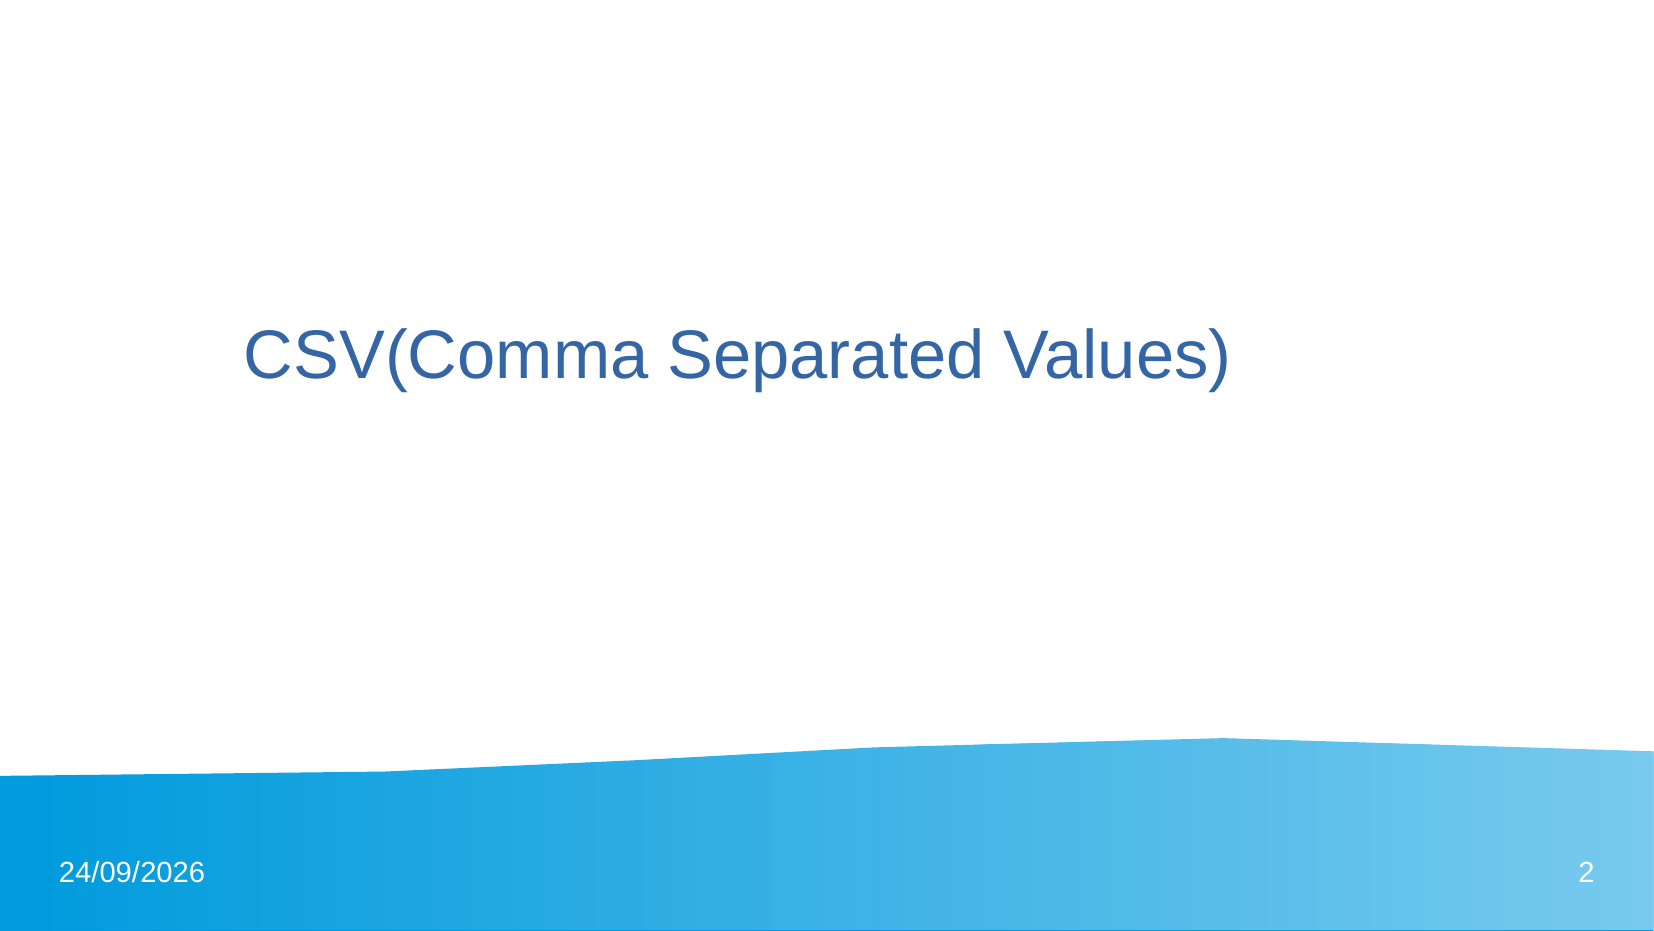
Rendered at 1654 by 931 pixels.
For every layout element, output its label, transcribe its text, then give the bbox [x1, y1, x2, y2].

title CSV(Comma Separated Values) [0, 265, 1477, 443]
